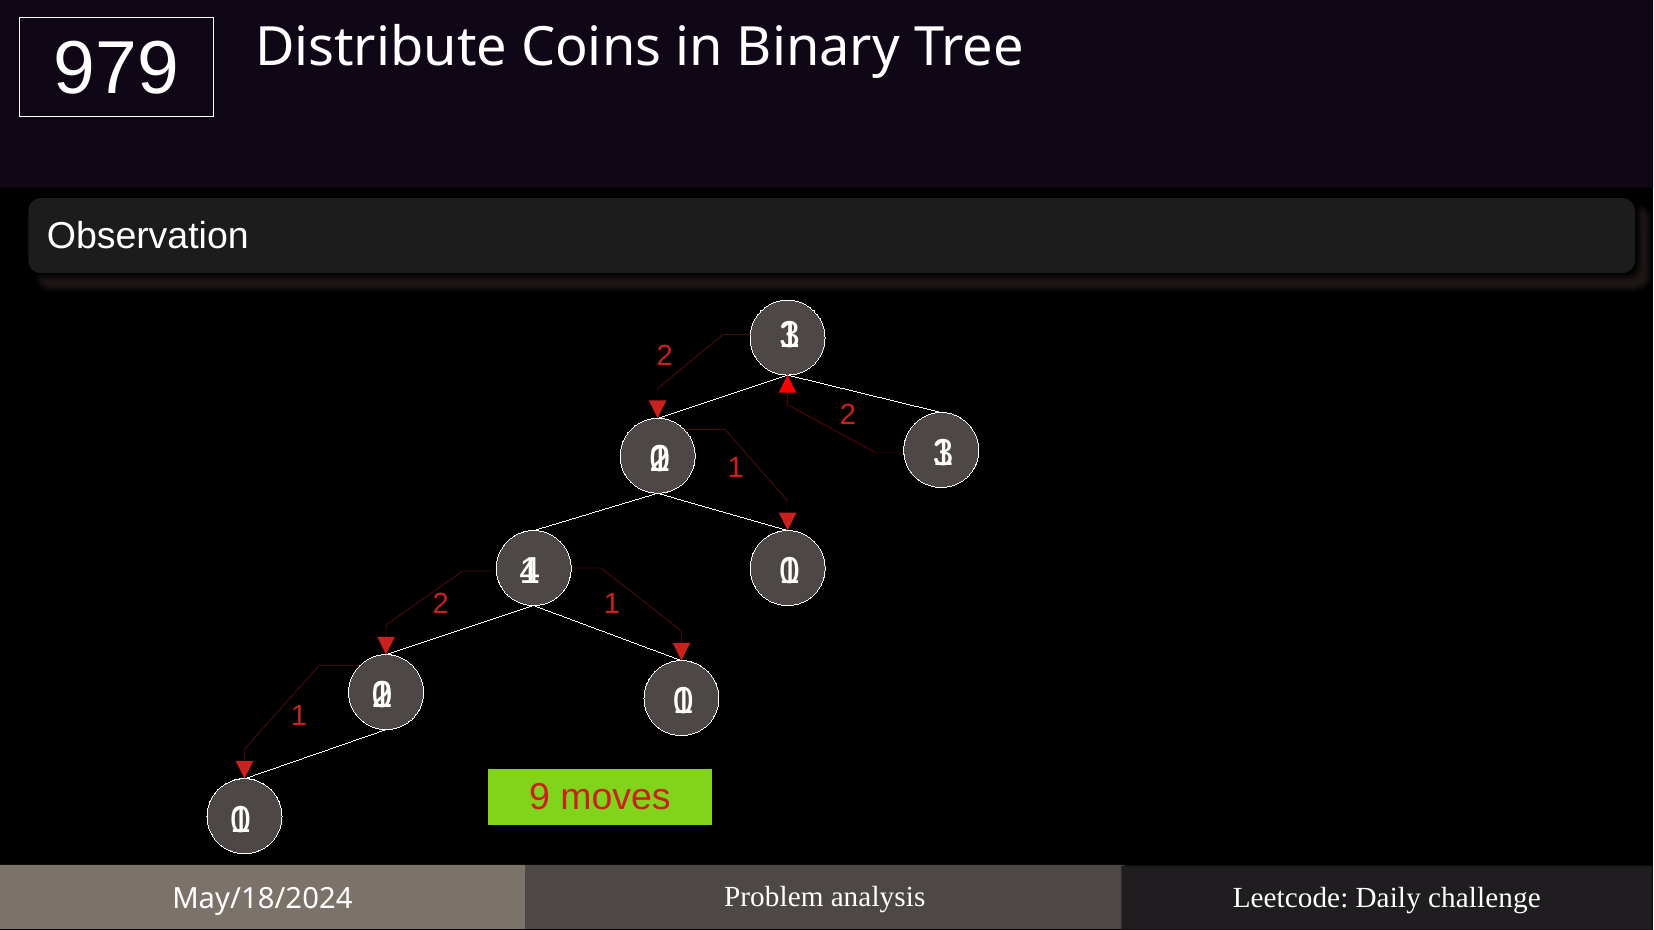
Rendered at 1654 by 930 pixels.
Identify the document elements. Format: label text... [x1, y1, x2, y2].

text_box [921, 482, 961, 488]
text_box [217, 778, 272, 790]
text_box [768, 600, 808, 606]
text_box [420, 676, 424, 709]
text_box [914, 412, 969, 424]
text_box 1 [622, 430, 698, 488]
text_box [630, 418, 685, 430]
text_box 1 [712, 443, 751, 492]
text_box [366, 724, 406, 730]
text_box [661, 730, 701, 736]
text_box [654, 660, 709, 672]
text_box 1 [905, 424, 981, 482]
text_box 1 [202, 790, 278, 848]
text_box 2 [825, 390, 863, 439]
text_box [278, 799, 283, 833]
text_box [360, 654, 414, 666]
text_box 1 [752, 542, 828, 600]
text_box [760, 530, 815, 542]
text_box [506, 530, 561, 542]
text_box [638, 488, 677, 494]
text_box 1 [589, 579, 627, 628]
text_box 2 [641, 331, 680, 380]
text_box 1 [276, 691, 314, 740]
text_box [224, 848, 265, 854]
text_box [568, 552, 572, 584]
text_box 1 [344, 666, 420, 724]
text_box [767, 300, 808, 306]
text_box 1 [492, 542, 568, 600]
text_box [514, 600, 554, 606]
text_box 9 moves [487, 768, 713, 826]
text_box 1 [645, 672, 721, 730]
text_box 1 [752, 306, 828, 364]
text_box 2 [417, 579, 456, 628]
text_box Observation [28, 198, 1635, 274]
text_box [760, 364, 815, 375]
